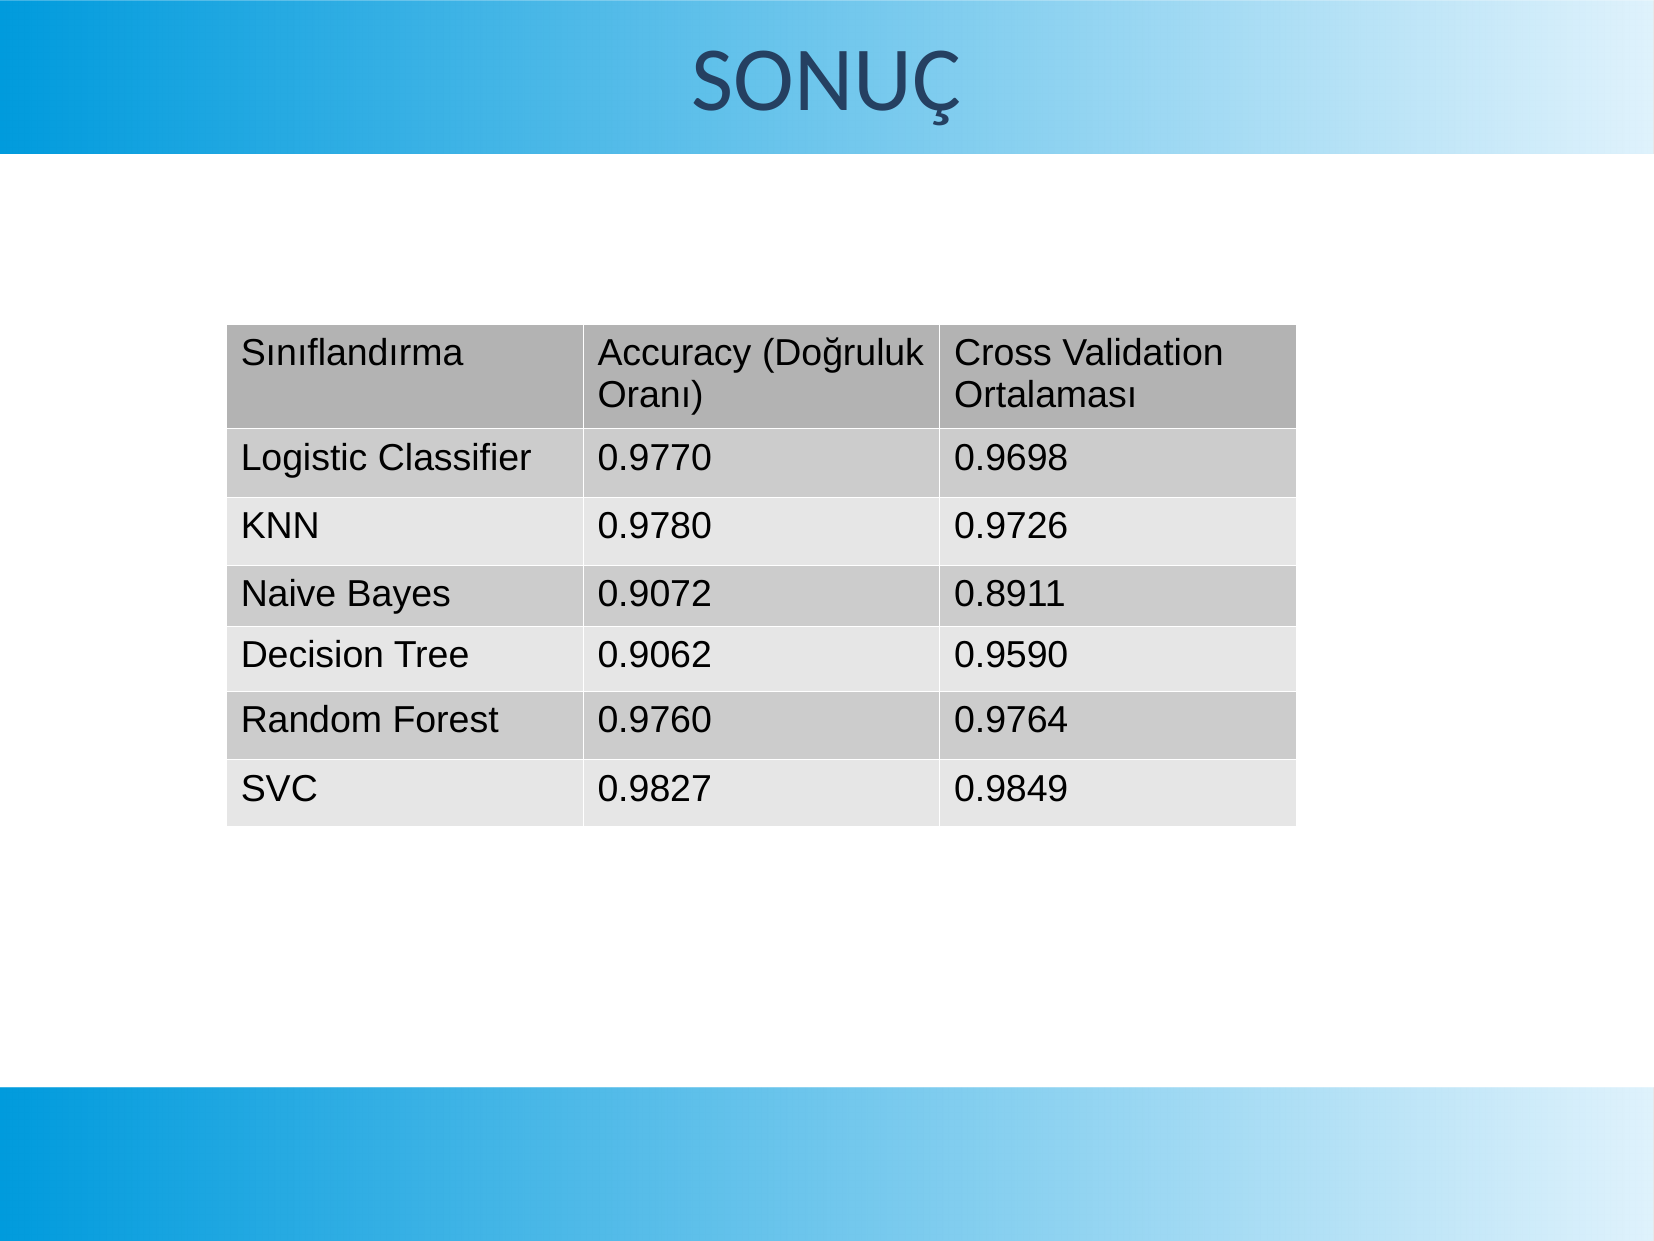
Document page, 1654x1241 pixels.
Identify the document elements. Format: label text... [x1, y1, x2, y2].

table_cell 0.9780 [584, 498, 939, 565]
picture [141, 148, 1654, 154]
table_cell 0.9590 [940, 627, 1296, 691]
table_cell 0.9698 [940, 429, 1296, 497]
title SONUÇ [0, 0, 1654, 148]
table_cell 0.9770 [584, 429, 939, 497]
table_cell 0.8911 [940, 566, 1296, 626]
table_cell 0.9062 [584, 627, 939, 691]
table_cell Naive Bayes [227, 566, 583, 626]
table_cell KNN [227, 498, 583, 565]
table_header Accuracy (Doğruluk Oranı) [584, 325, 939, 428]
table_header Cross Validation Ortalaması [940, 325, 1296, 428]
table_cell 0.9764 [940, 692, 1296, 759]
table_cell Decision Tree [227, 627, 583, 691]
table_cell Logistic Classifier [227, 429, 583, 497]
table_cell 0.9072 [584, 566, 939, 626]
table_cell 0.9849 [940, 760, 1296, 826]
table_cell Random Forest [227, 692, 583, 759]
table_cell 0.9827 [584, 760, 939, 826]
table_header Sınıflandırma [227, 325, 583, 428]
table_cell 0.9726 [940, 498, 1296, 565]
table_cell 0.9760 [584, 692, 939, 759]
picture [0, 1086, 1654, 1241]
table_cell SVC [227, 760, 583, 826]
